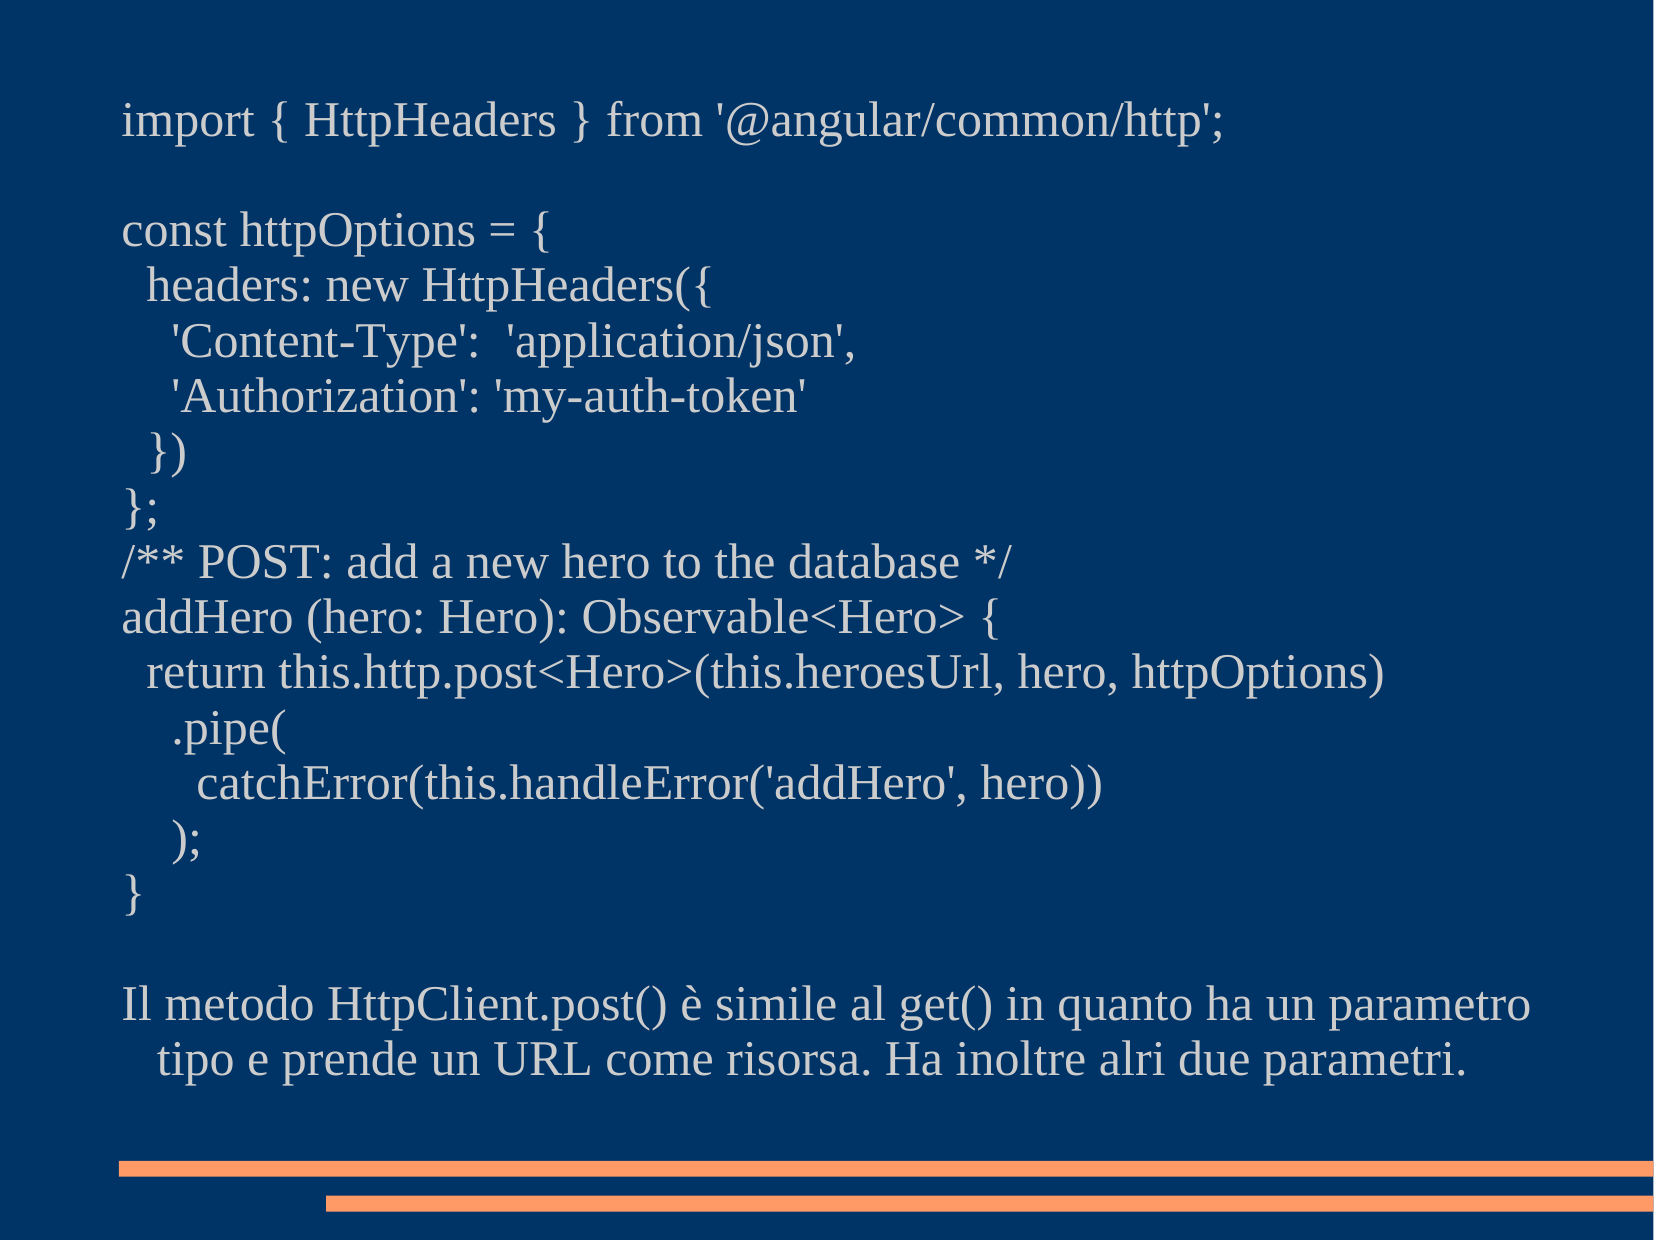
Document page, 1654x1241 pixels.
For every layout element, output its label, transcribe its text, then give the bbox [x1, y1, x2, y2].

subtitle import { HttpHeaders } from '@angular/common/http'; const httpOptions = { headers: new HttpHeaders({ 'Content-Type': 'application/json', 'Authorization': 'my-auth-token' }) }; /** POST: add a new hero to the database */ addHero (hero: Hero): Observable<Hero> { return this.http.post<Hero>(this.heroesUrl, hero, httpOptions) .pipe( catchError(this.handleError('addHero', hero)) ); } Il metodo HttpClient.post() è simile al get() in quanto ha un parametro tipo e prende un URL come risorsa. Ha inoltre alri due parametri. [121, 46, 1534, 1132]
